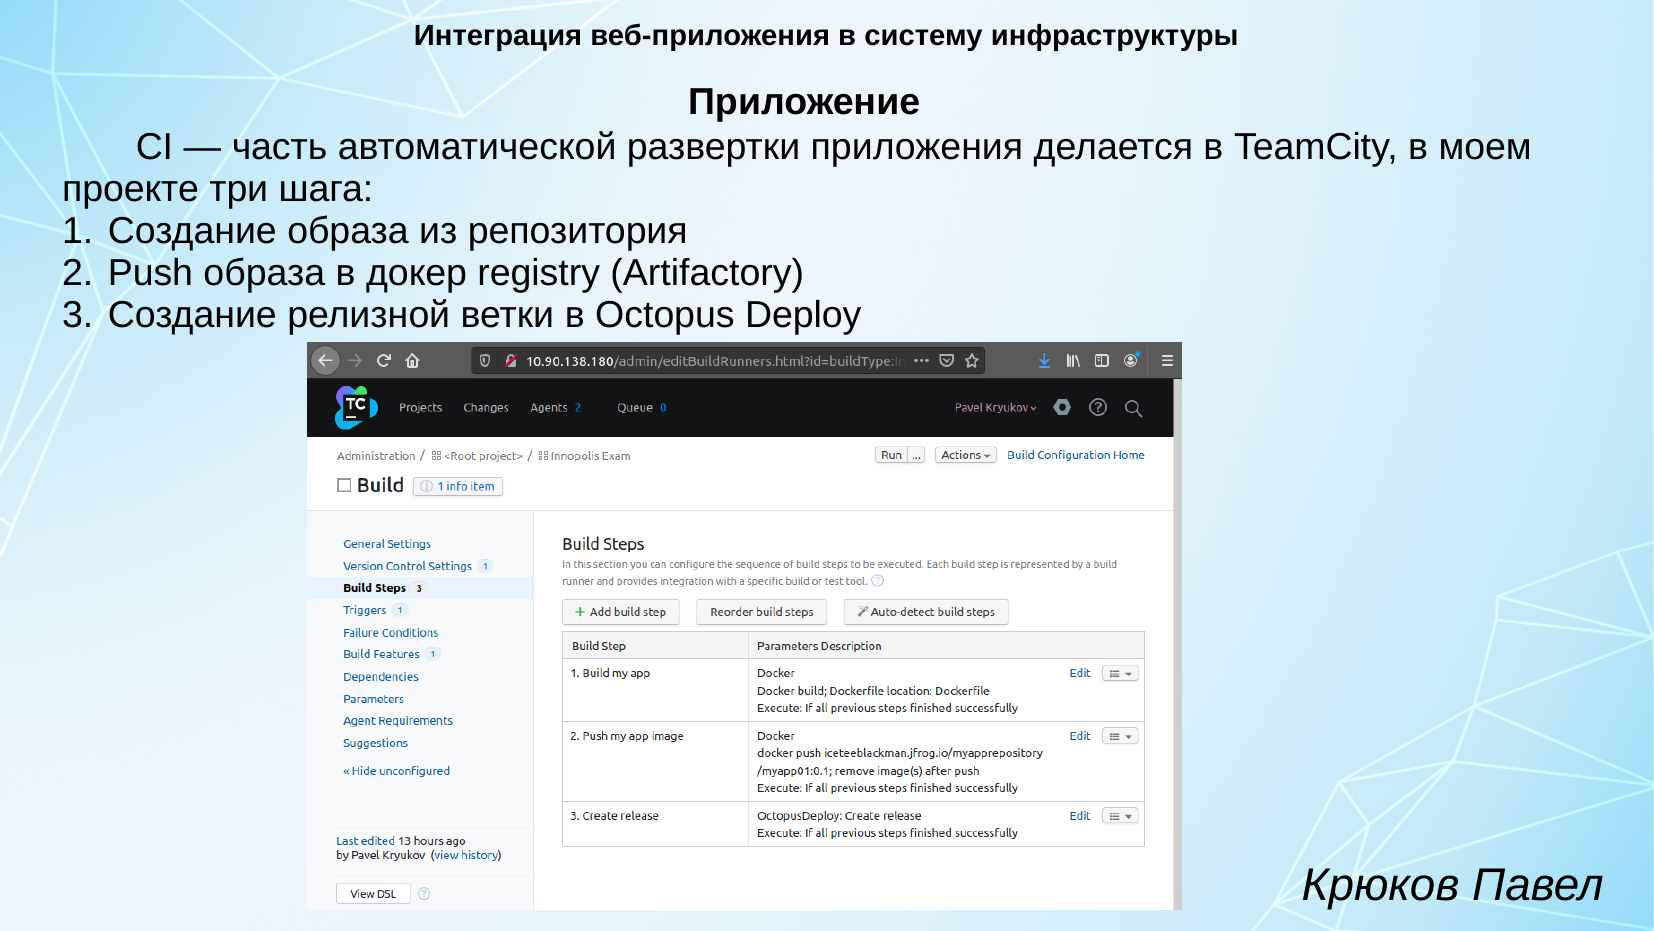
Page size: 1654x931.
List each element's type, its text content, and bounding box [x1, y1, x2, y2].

subtitle Крюков Павел [1251, 838, 1654, 931]
picture [0, 0, 1654, 931]
text_box CI — часть автоматической развертки приложения делается в TeamCity, в моем проекте три шага: Создание образа из репозитория Push образа в докер registry (Artifactory) Создание релизной ветки в Octopus Deploy [47, 118, 1619, 355]
text_box Приложение [673, 73, 935, 118]
title Интеграция веб-приложения в систему инфраструктуры [11, 11, 1642, 60]
